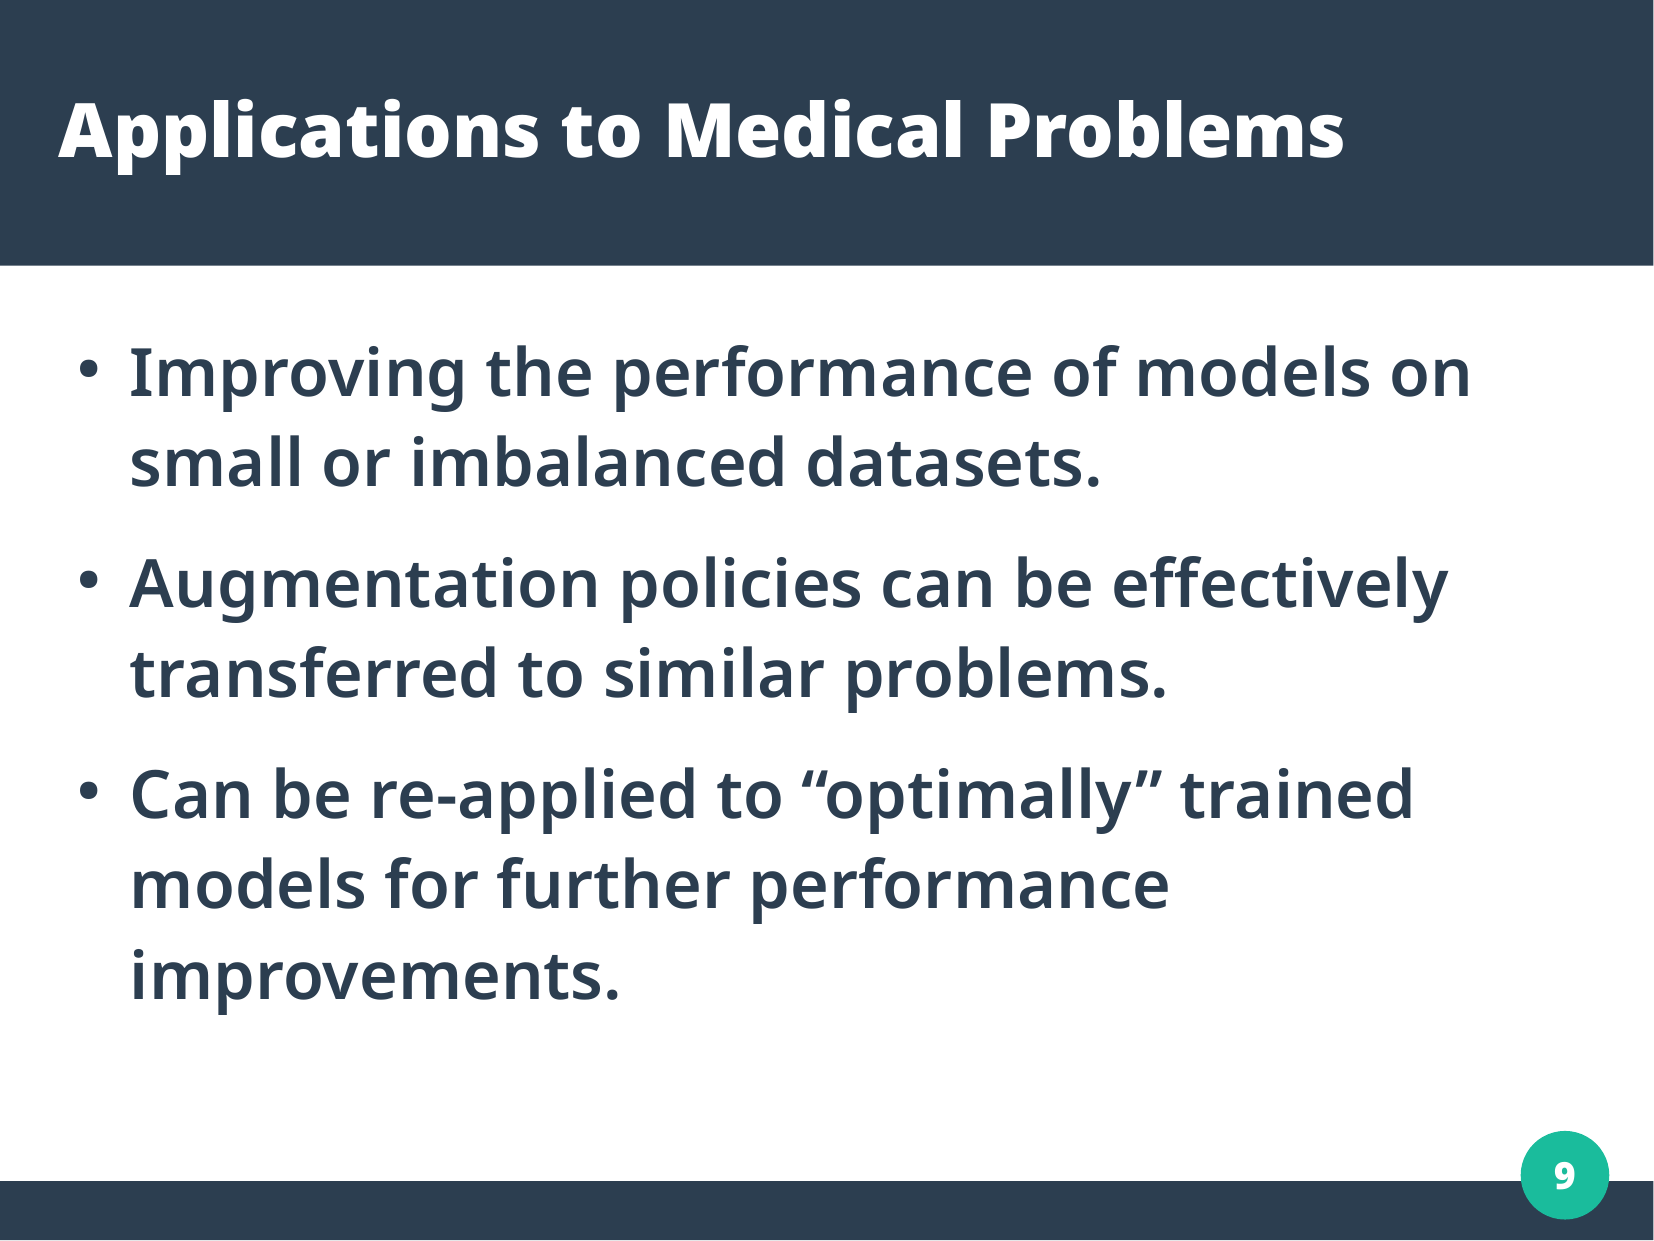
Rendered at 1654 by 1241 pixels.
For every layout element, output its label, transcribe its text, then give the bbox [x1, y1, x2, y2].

list Improving the performance of models on small or imbalanced datasets. Augmentation policies can be effectively transferred to similar problems. Can be re-applied to “optimally” trained models for further performance improvements. [59, 324, 1595, 1152]
title Applications to Medical Problems [59, 49, 1595, 207]
